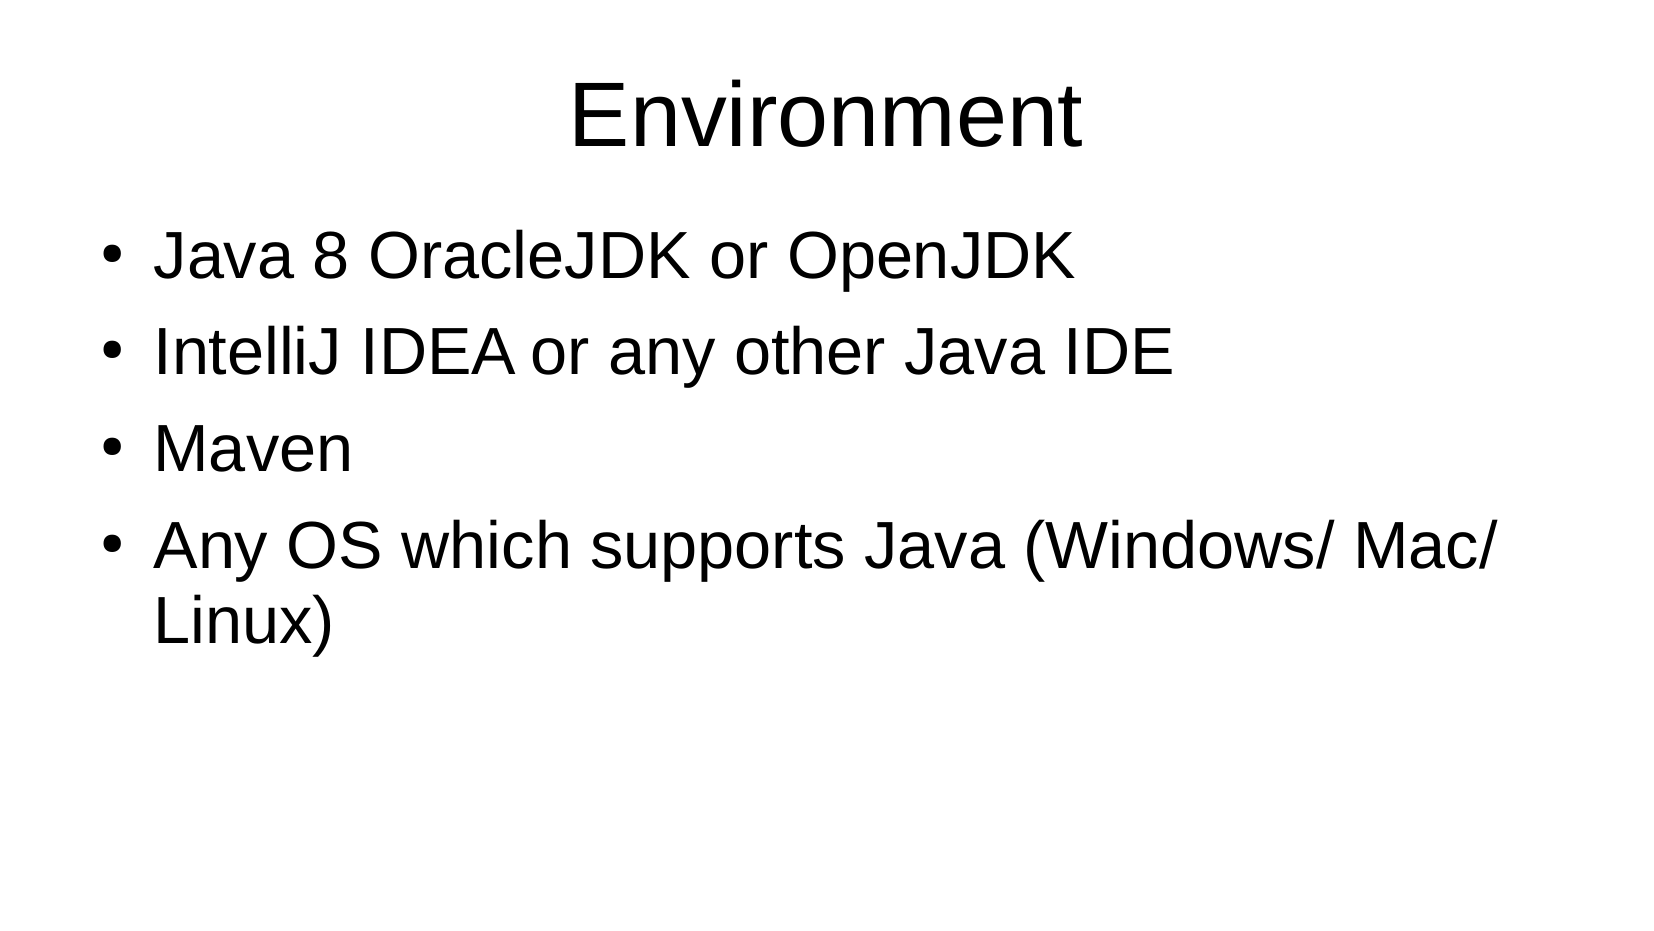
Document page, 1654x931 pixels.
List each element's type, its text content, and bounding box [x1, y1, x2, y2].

title Environment [82, 36, 1571, 193]
list Java 8 OracleJDK or OpenJDK IntelliJ IDEA or any other Java IDE Maven Any OS which supports Java (Windows/ Mac/ Linux) [82, 217, 1571, 850]
